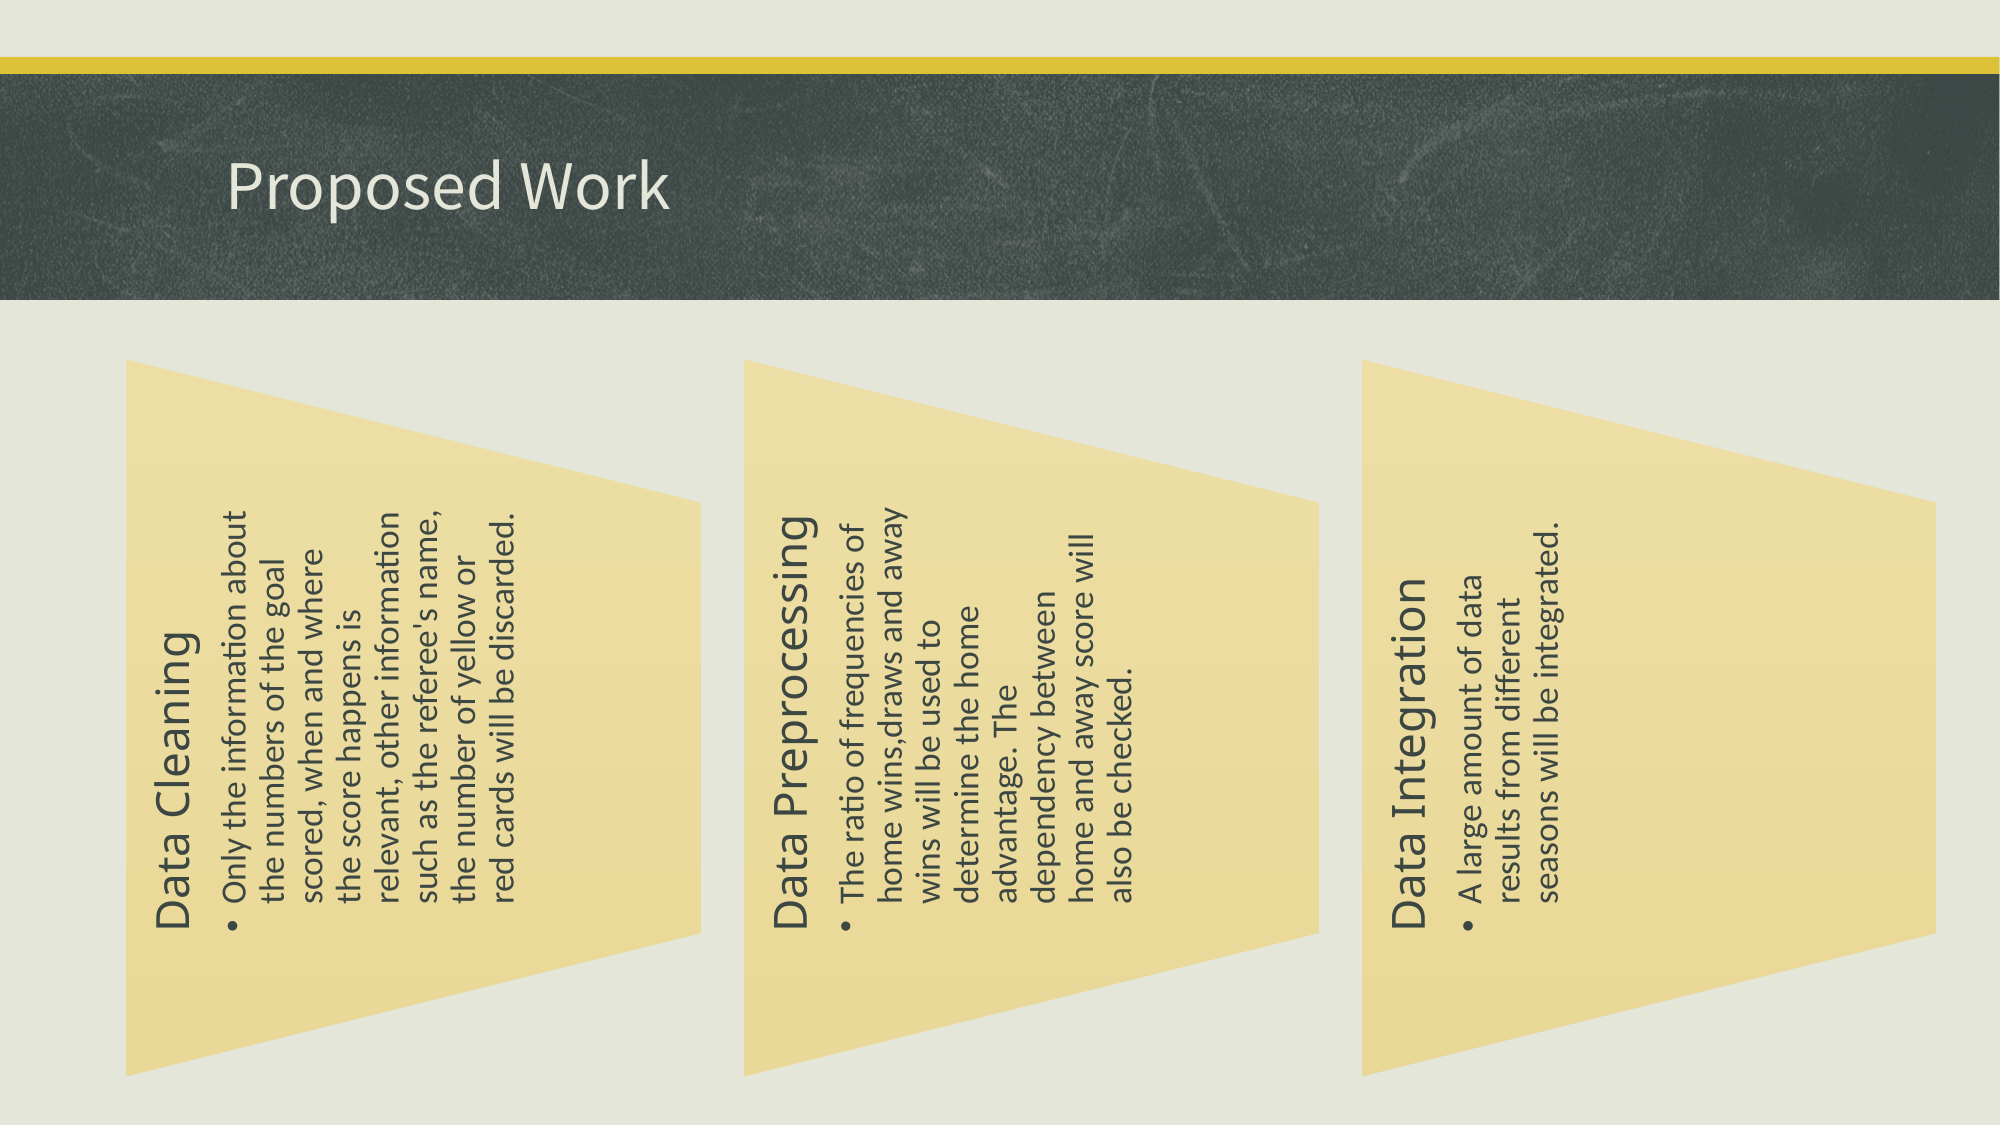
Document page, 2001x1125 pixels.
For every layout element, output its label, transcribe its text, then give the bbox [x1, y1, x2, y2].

text_box Data Integration A large amount of data results from different seasons will be integrated. [1361, 359, 1937, 1077]
text_box Data Cleaning Only the information about the numbers of the goal scored, when and where the score happens is relevant, other information such as the referee's name, the number of yellow or red cards will be discarded. [126, 359, 701, 1077]
picture [0, 74, 2000, 300]
text_box Data Preprocessing The ratio of frequencies of home wins,draws and away wins will be used to determine the home advantage. The dependency between home and away score will also be checked. [744, 359, 1319, 1077]
title Proposed Work [210, 76, 1790, 300]
